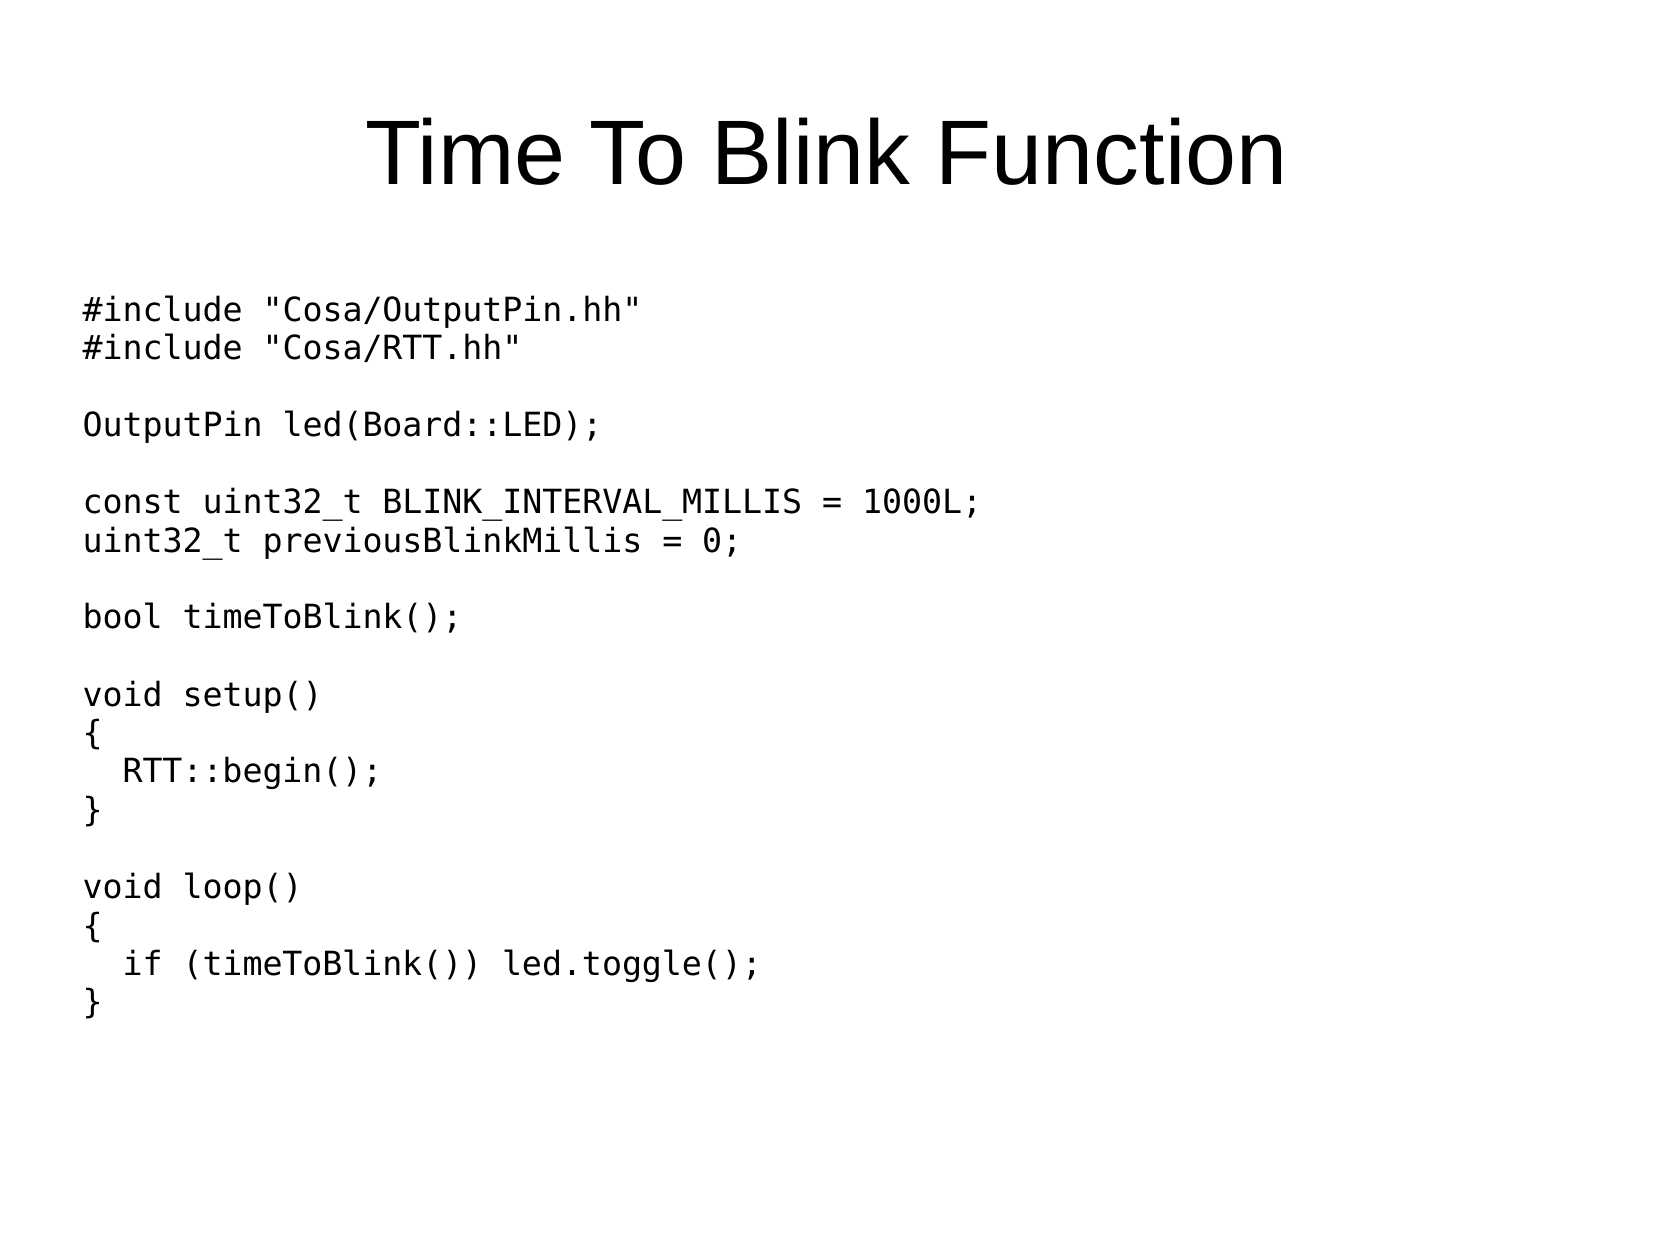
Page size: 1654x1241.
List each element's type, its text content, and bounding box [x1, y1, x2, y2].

list #include "Cosa/OutputPin.hh" #include "Cosa/RTT.hh" OutputPin led(Board::LED); const uint32_t BLINK_INTERVAL_MILLIS = 1000L; uint32_t previousBlinkMillis = 0; bool timeToBlink(); void setup() { RTT::begin(); } void loop() { if (timeToBlink()) led.toggle(); } [82, 290, 1571, 1216]
title Time To Blink Function [82, 49, 1571, 257]
